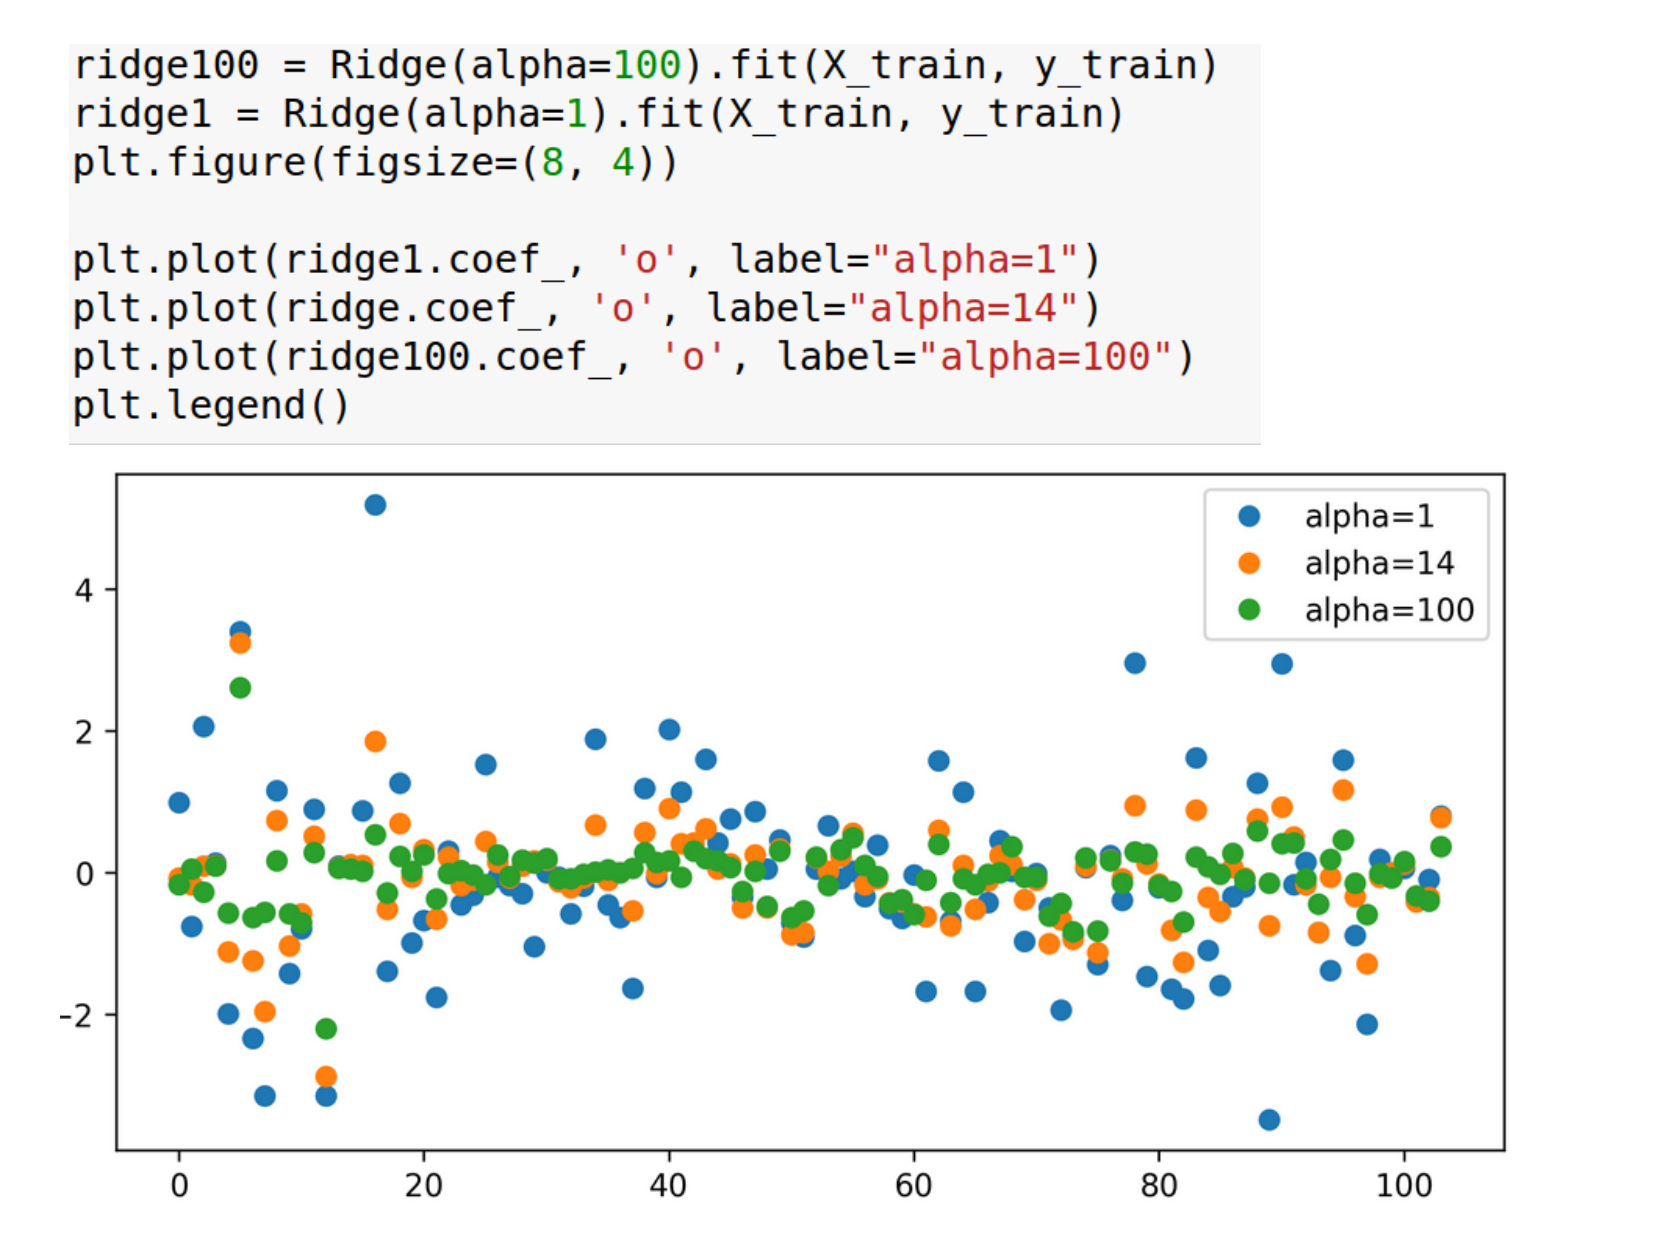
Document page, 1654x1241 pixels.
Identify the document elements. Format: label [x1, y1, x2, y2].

picture [60, 44, 1546, 1215]
